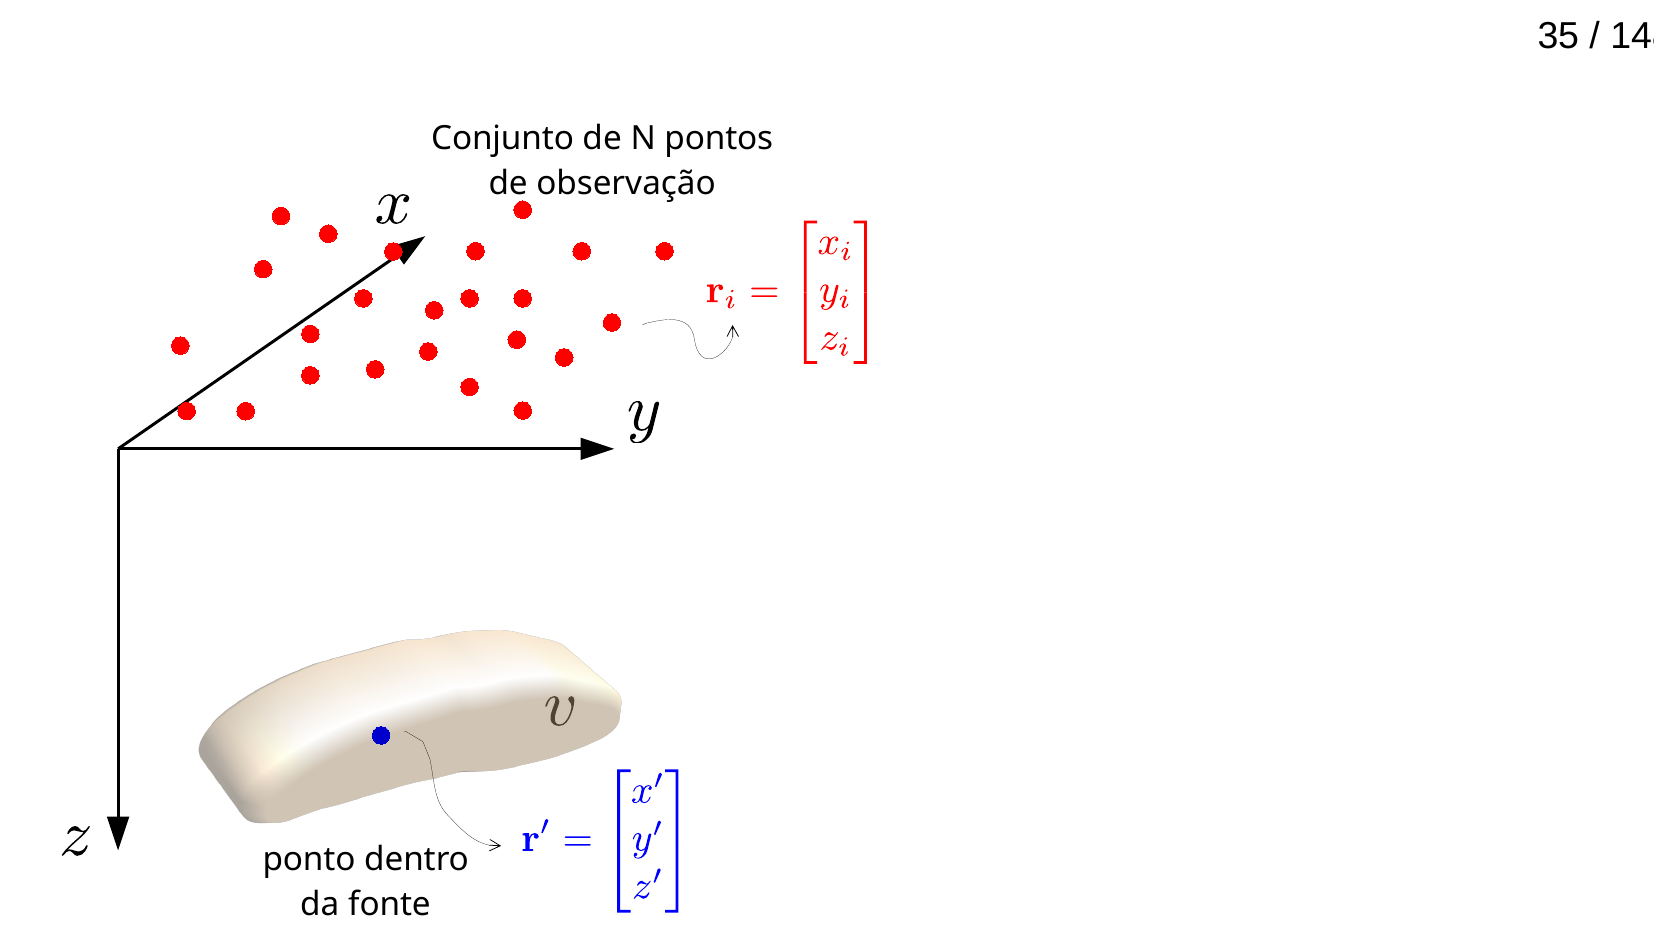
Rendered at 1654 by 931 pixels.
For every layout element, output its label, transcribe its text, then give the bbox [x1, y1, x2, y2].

text_box <number> / 148 [1414, 0, 1654, 71]
picture [626, 401, 662, 443]
text_box [507, 330, 526, 349]
picture [59, 826, 93, 856]
text_box [372, 726, 390, 745]
text_box [466, 242, 485, 261]
text_box ponto dentro da fonte [241, 827, 490, 925]
text_box [272, 207, 290, 225]
text_box [301, 366, 320, 385]
text_box [513, 289, 532, 308]
text_box [555, 348, 574, 367]
text_box [572, 242, 591, 261]
text_box [513, 401, 532, 420]
text_box [460, 289, 479, 308]
text_box [460, 378, 479, 396]
text_box [301, 325, 320, 343]
text_box [236, 402, 255, 421]
text_box [254, 260, 273, 278]
picture [519, 767, 693, 915]
text_box [171, 336, 190, 355]
text_box [603, 313, 621, 332]
text_box [354, 289, 373, 308]
picture [704, 219, 882, 366]
text_box [655, 242, 674, 261]
text_box [513, 200, 532, 219]
text_box [319, 224, 338, 243]
text_box [177, 402, 196, 420]
picture [374, 194, 413, 224]
text_box [366, 360, 385, 379]
text_box Conjunto de N pontos de observação [413, 106, 792, 195]
text_box [384, 242, 403, 261]
text_box [419, 342, 438, 361]
text_box [425, 301, 444, 320]
